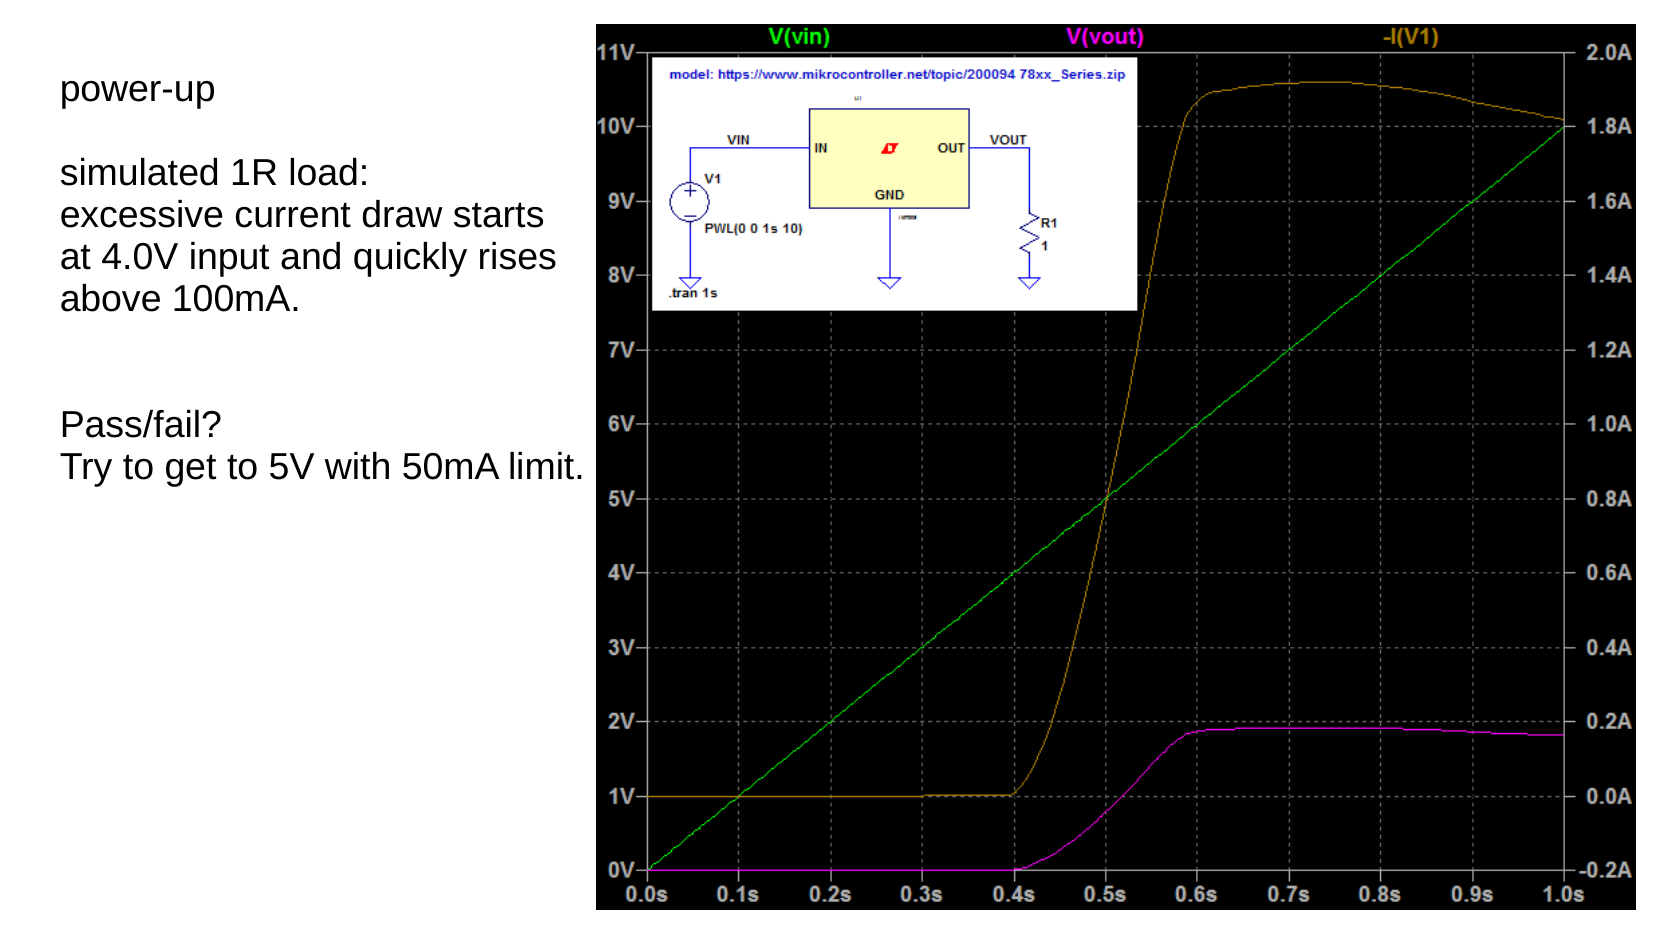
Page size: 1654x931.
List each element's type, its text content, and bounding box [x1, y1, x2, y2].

text_box power-up simulated 1R load: excessive current draw starts at 4.0V input and quickly rises above 100mA. Pass/fail? Try to get to 5V with 50mA limit. [45, 60, 596, 495]
picture [596, 24, 1636, 910]
